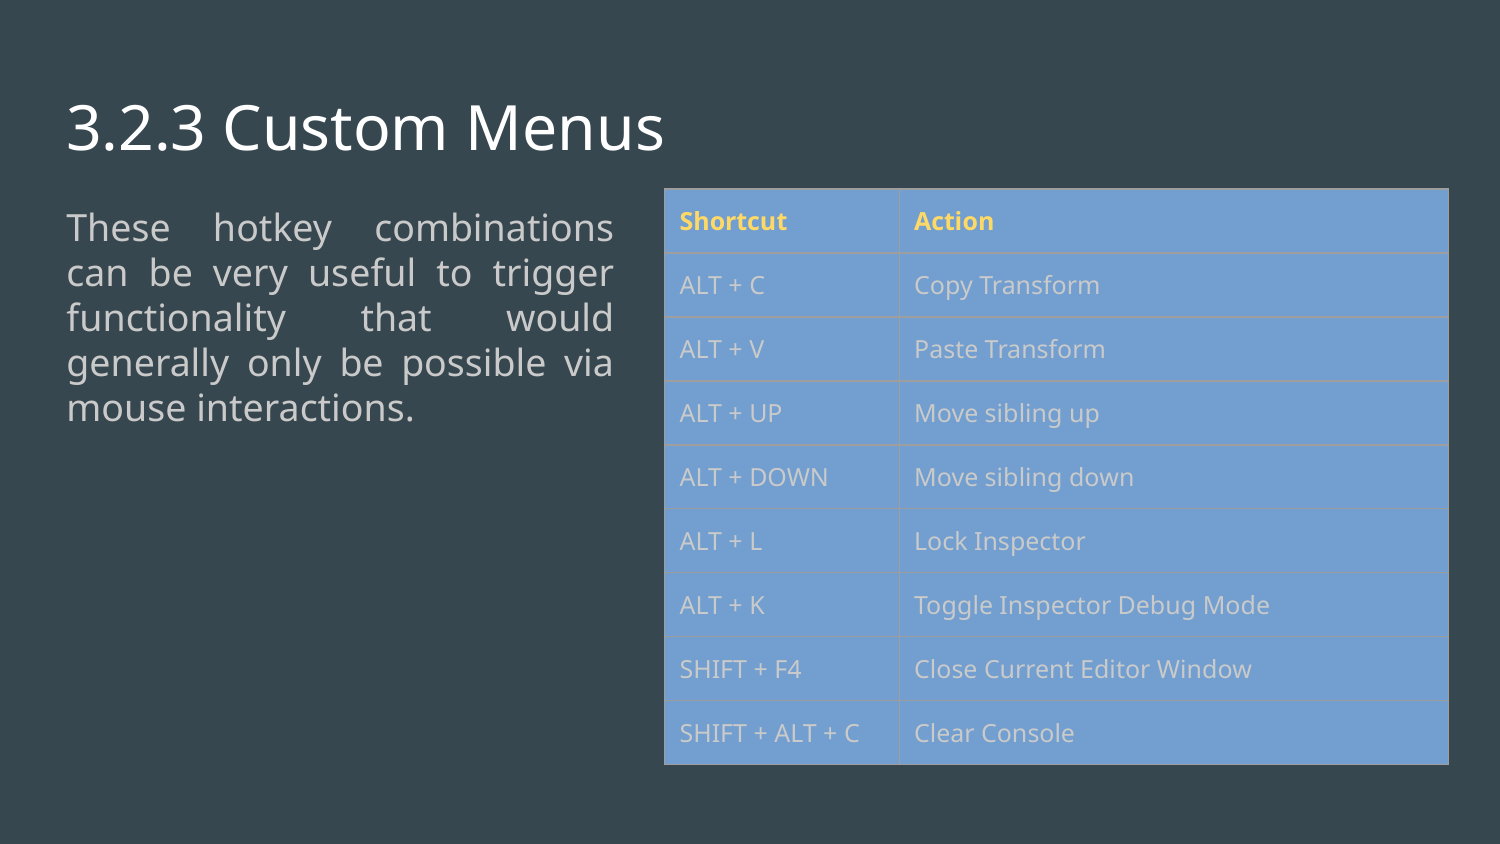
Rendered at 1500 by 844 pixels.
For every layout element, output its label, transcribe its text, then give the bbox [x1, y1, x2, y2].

table_cell ALT + K [665, 573, 899, 636]
table_cell Toggle Inspector Debug Mode [900, 573, 1448, 636]
table_cell Copy Transform [900, 254, 1448, 316]
table_cell SHIFT + F4 [665, 637, 899, 700]
table_cell Clear Console [900, 701, 1448, 764]
table_header Action [900, 190, 1448, 252]
table_cell Move sibling down [900, 446, 1448, 508]
table_cell ALT + DOWN [665, 446, 899, 508]
text_box These hotkey combinations can be very useful to trigger functionality that would generally only be possible via mouse interactions. [51, 189, 630, 750]
table_cell Move sibling up [900, 382, 1448, 444]
table_cell ALT + C [665, 254, 899, 316]
table_header Shortcut [665, 190, 899, 252]
table_cell ALT + L [665, 509, 899, 572]
table_cell SHIFT + ALT + C [665, 701, 899, 764]
title 3.2.3 Custom Menus [51, 72, 1449, 167]
table_cell Paste Transform [900, 318, 1448, 380]
table_cell Lock Inspector [900, 509, 1448, 572]
table_cell Close Current Editor Window [900, 637, 1448, 700]
table_cell ALT + V [665, 318, 899, 380]
table_cell ALT + UP [665, 382, 899, 444]
